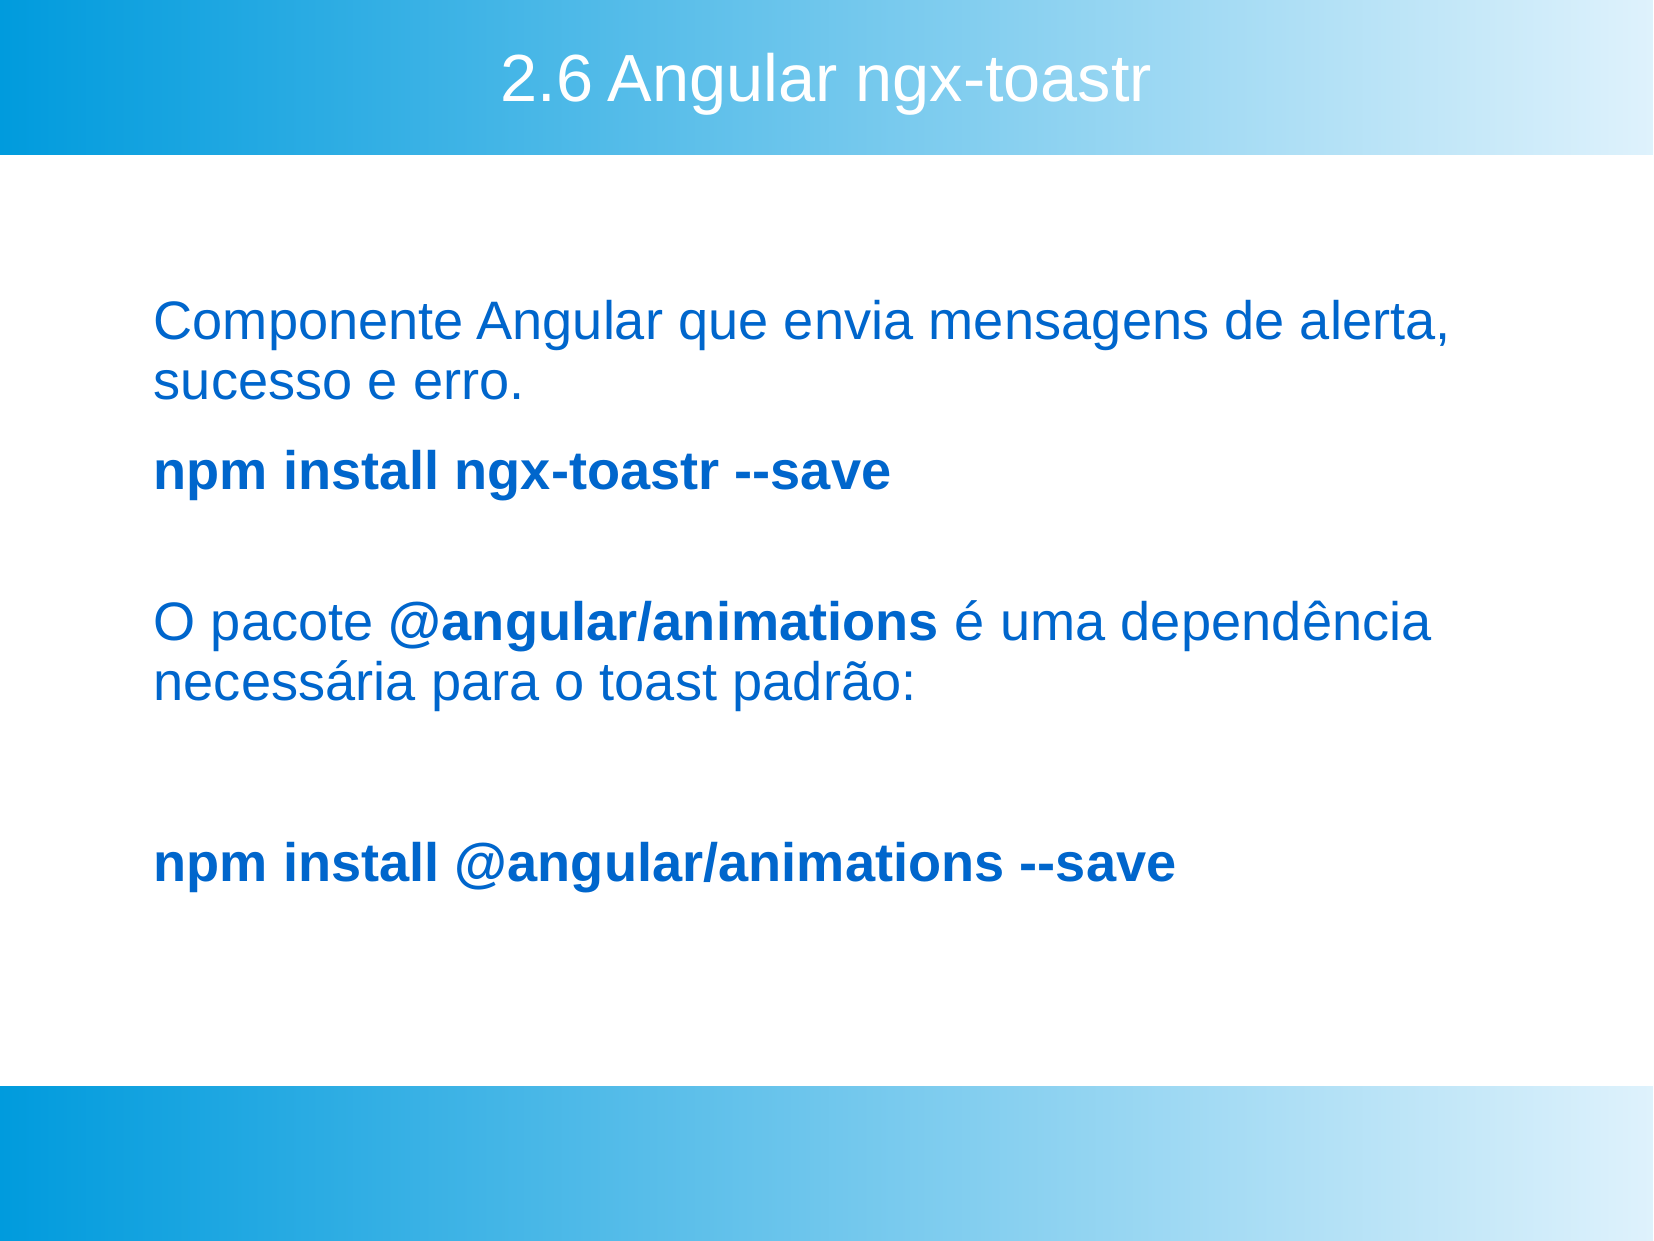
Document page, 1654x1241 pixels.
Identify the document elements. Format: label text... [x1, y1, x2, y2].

list Componente Angular que envia mensagens de alerta, sucesso e erro. npm install ngx-toastr --save O pacote @angular/animations é uma dependência necessária para o toast padrão: npm install @angular/animations --save [82, 290, 1571, 1021]
title 2.6 Angular ngx-toastr [82, 25, 1571, 131]
